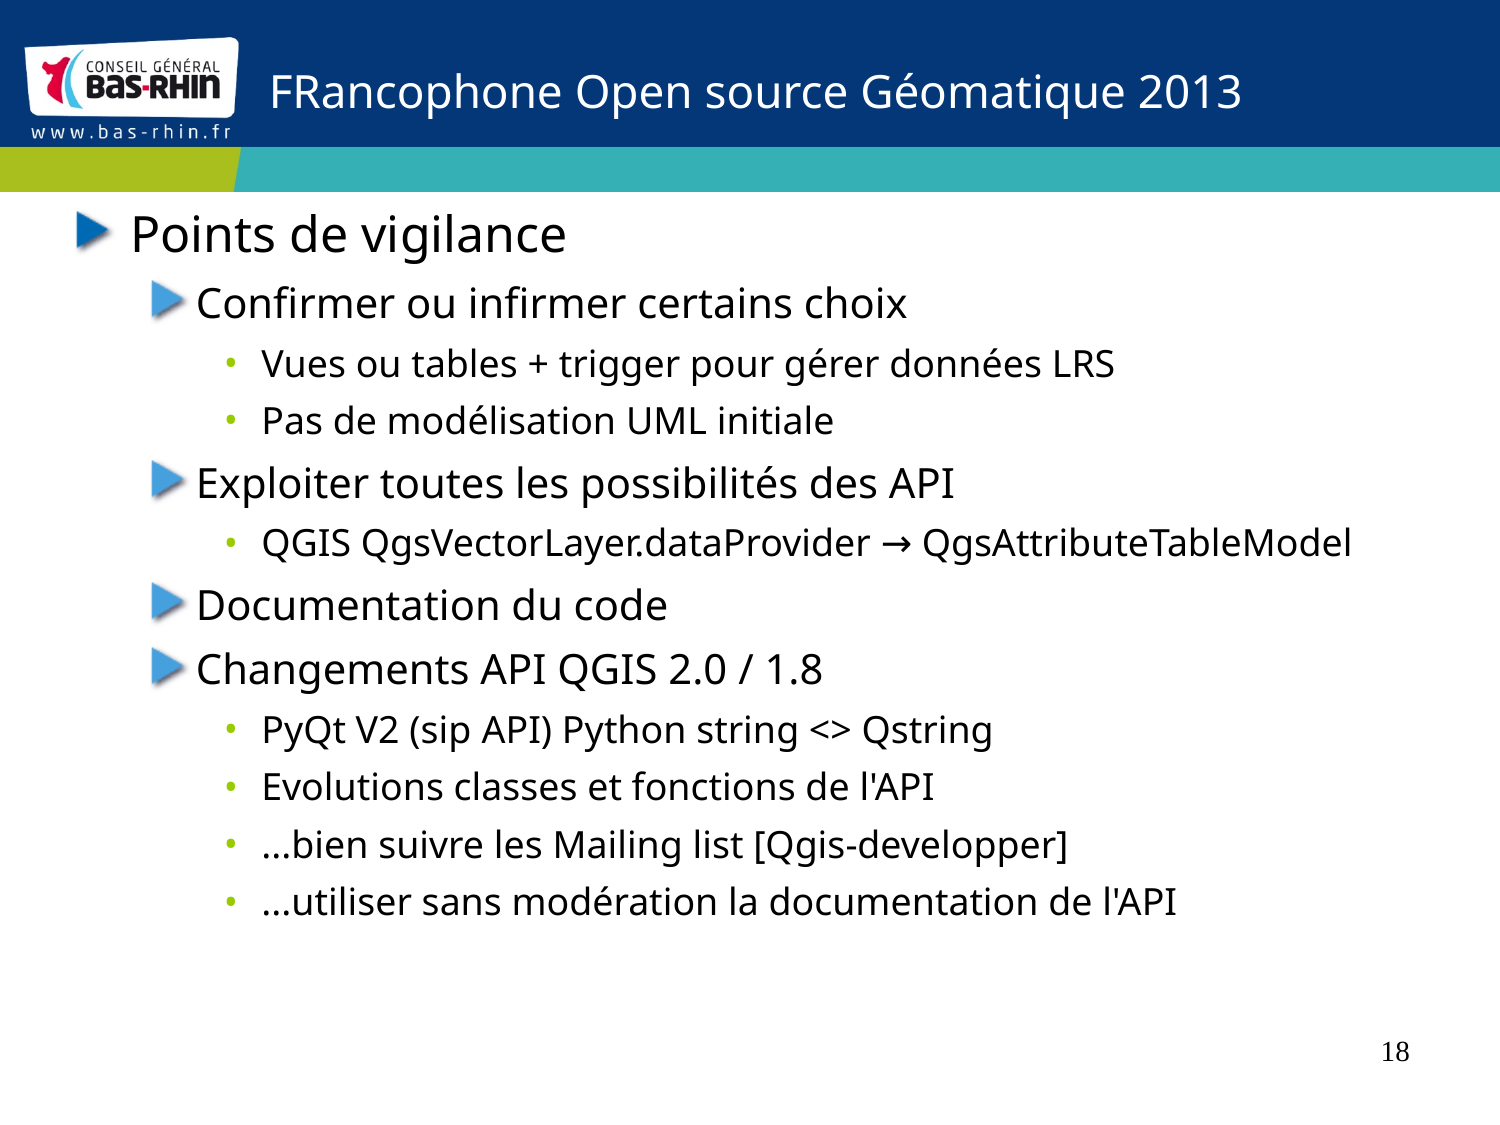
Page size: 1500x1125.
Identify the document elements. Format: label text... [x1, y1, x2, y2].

title FRancophone Open source Géomatique 2013 [253, 30, 1471, 149]
list Points de vigilance Confirmer ou infirmer certains choix Vues ou tables + trigger pour gérer données LRS Pas de modélisation UML initiale Exploiter toutes les possibilités des API QGIS QgsVectorLayer.dataProvider → QgsAttributeTableModel Documentation du code Changements API QGIS 2.0 / 1.8 PyQt V2 (sip API) Python string <> Qstring Evolutions classes et fonctions de l'API ...bien suivre les Mailing list [Qgis-developper] ...utiliser sans modération la documentation de l'API [59, 194, 1453, 995]
picture [0, 0, 1500, 192]
